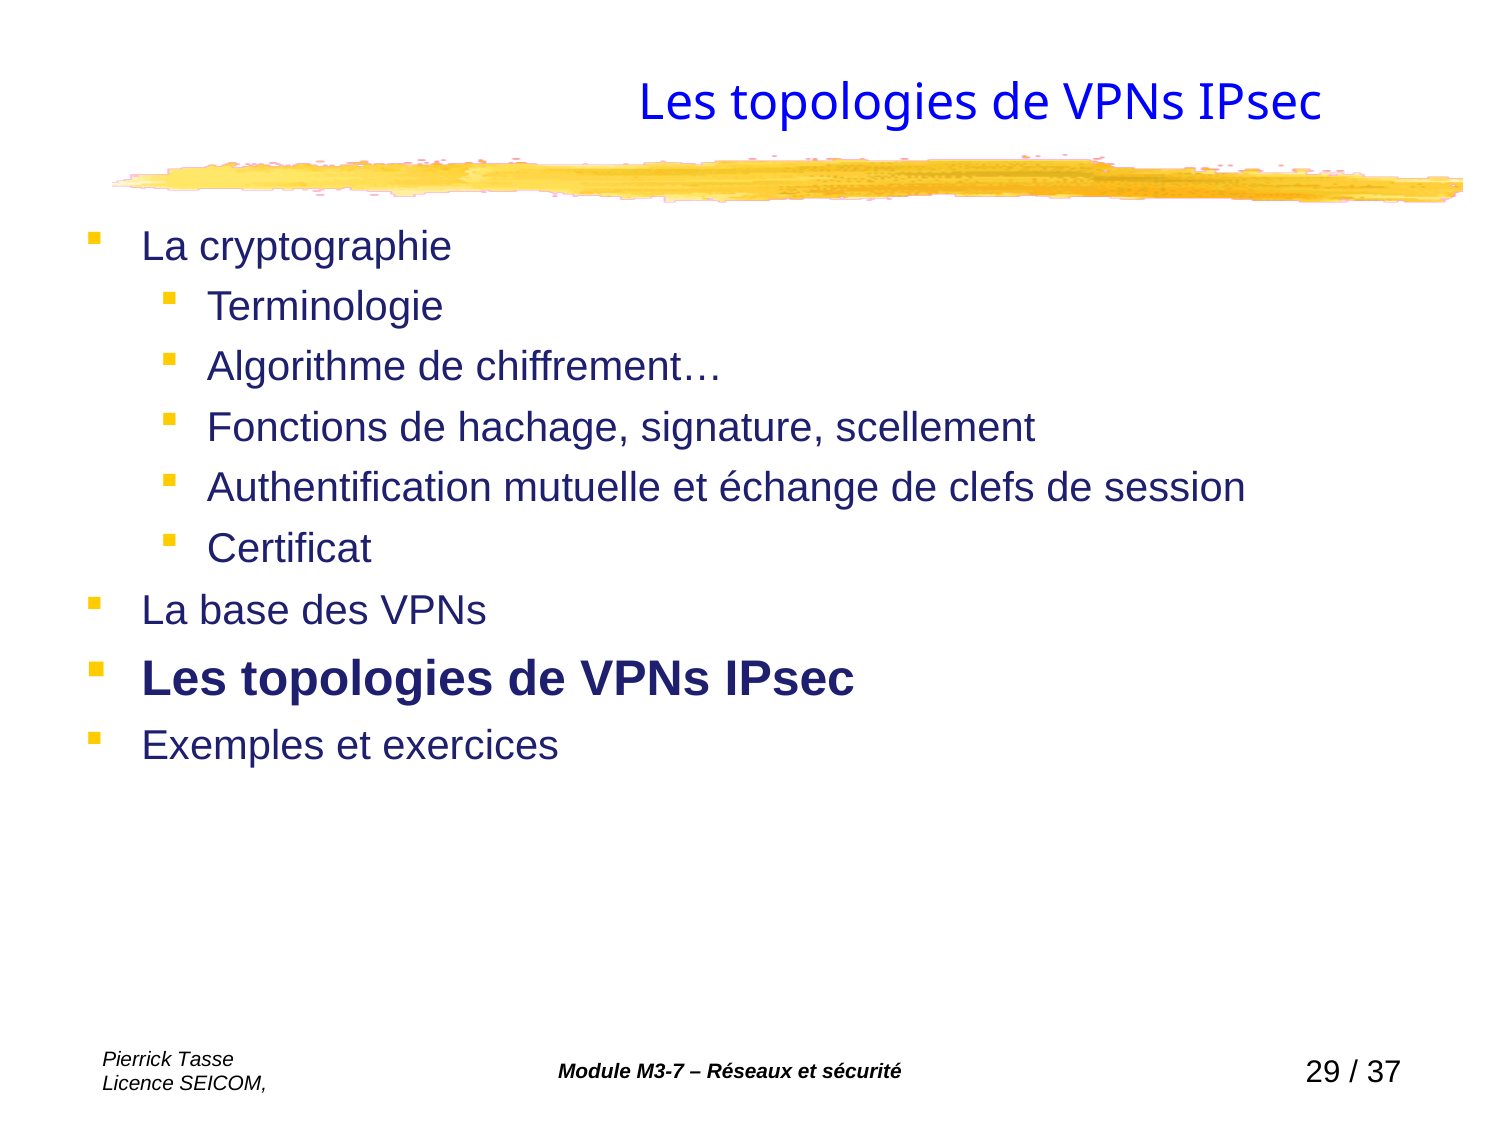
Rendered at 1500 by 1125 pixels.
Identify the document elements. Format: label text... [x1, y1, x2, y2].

list La cryptographie Terminologie Algorithme de chiffrement… Fonctions de hachage, signature, scellement Authentification mutuelle et échange de clefs de session Certificat La base des VPNs Les topologies de VPNs IPsec Exemples et exercices [69, 210, 1412, 1016]
title Les topologies de VPNs IPsec [62, 37, 1338, 138]
picture [112, 149, 1463, 213]
